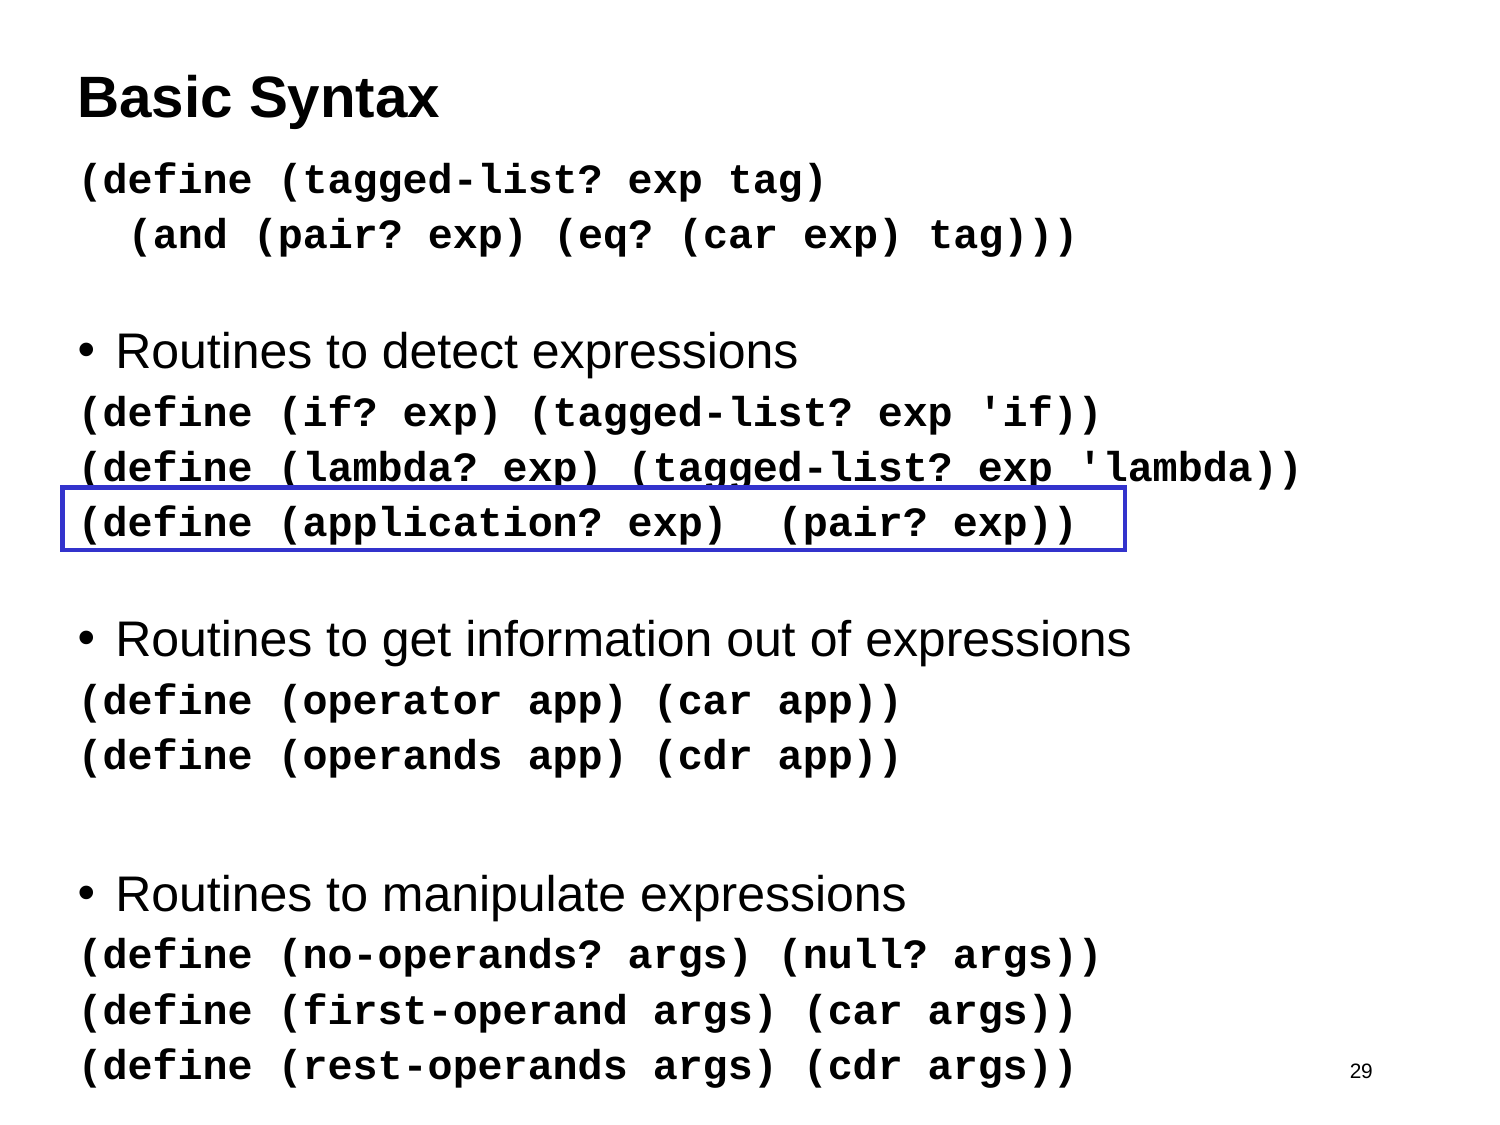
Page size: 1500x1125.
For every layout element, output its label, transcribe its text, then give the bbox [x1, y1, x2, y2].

text_box Basic Syntax [62, 24, 1338, 149]
text_box (define (tagged-list? exp tag) (and (pair? exp) (eq? (car exp) tag))) Routines to detect expressions (define (if? exp) (tagged-list? exp 'if)) (define (lambda? exp) (tagged-list? exp 'lambda)) (define (application? exp) (pair? exp)) Routines to get information out of expressions (define (operator app) (car app)) (define (operands app) (cdr app)) Routines to manipulate expressions (define (no-operands? args) (null? args)) (define (first-operand args) (car args)) (define (rest-operands args) (cdr args)) [62, 149, 1450, 1125]
text_box (define (tagged-list? exp tag) (and (pair? exp) (eq? (car exp) tag))) Routines to detect expressions (define (if? exp) (tagged-list? exp 'if)) (define (lambda? exp) (tagged-list? exp 'lambda)) (define (application? exp) (pair? exp)) Routines to get information out of expressions (define (operator app) (car app)) (define (operands app) (cdr app)) Routines to manipulate expressions (define (no-operands? args) (null? args)) (define (first-operand args) (car args)) (define (rest-operands args) (cdr args)) [65, 490, 1123, 548]
